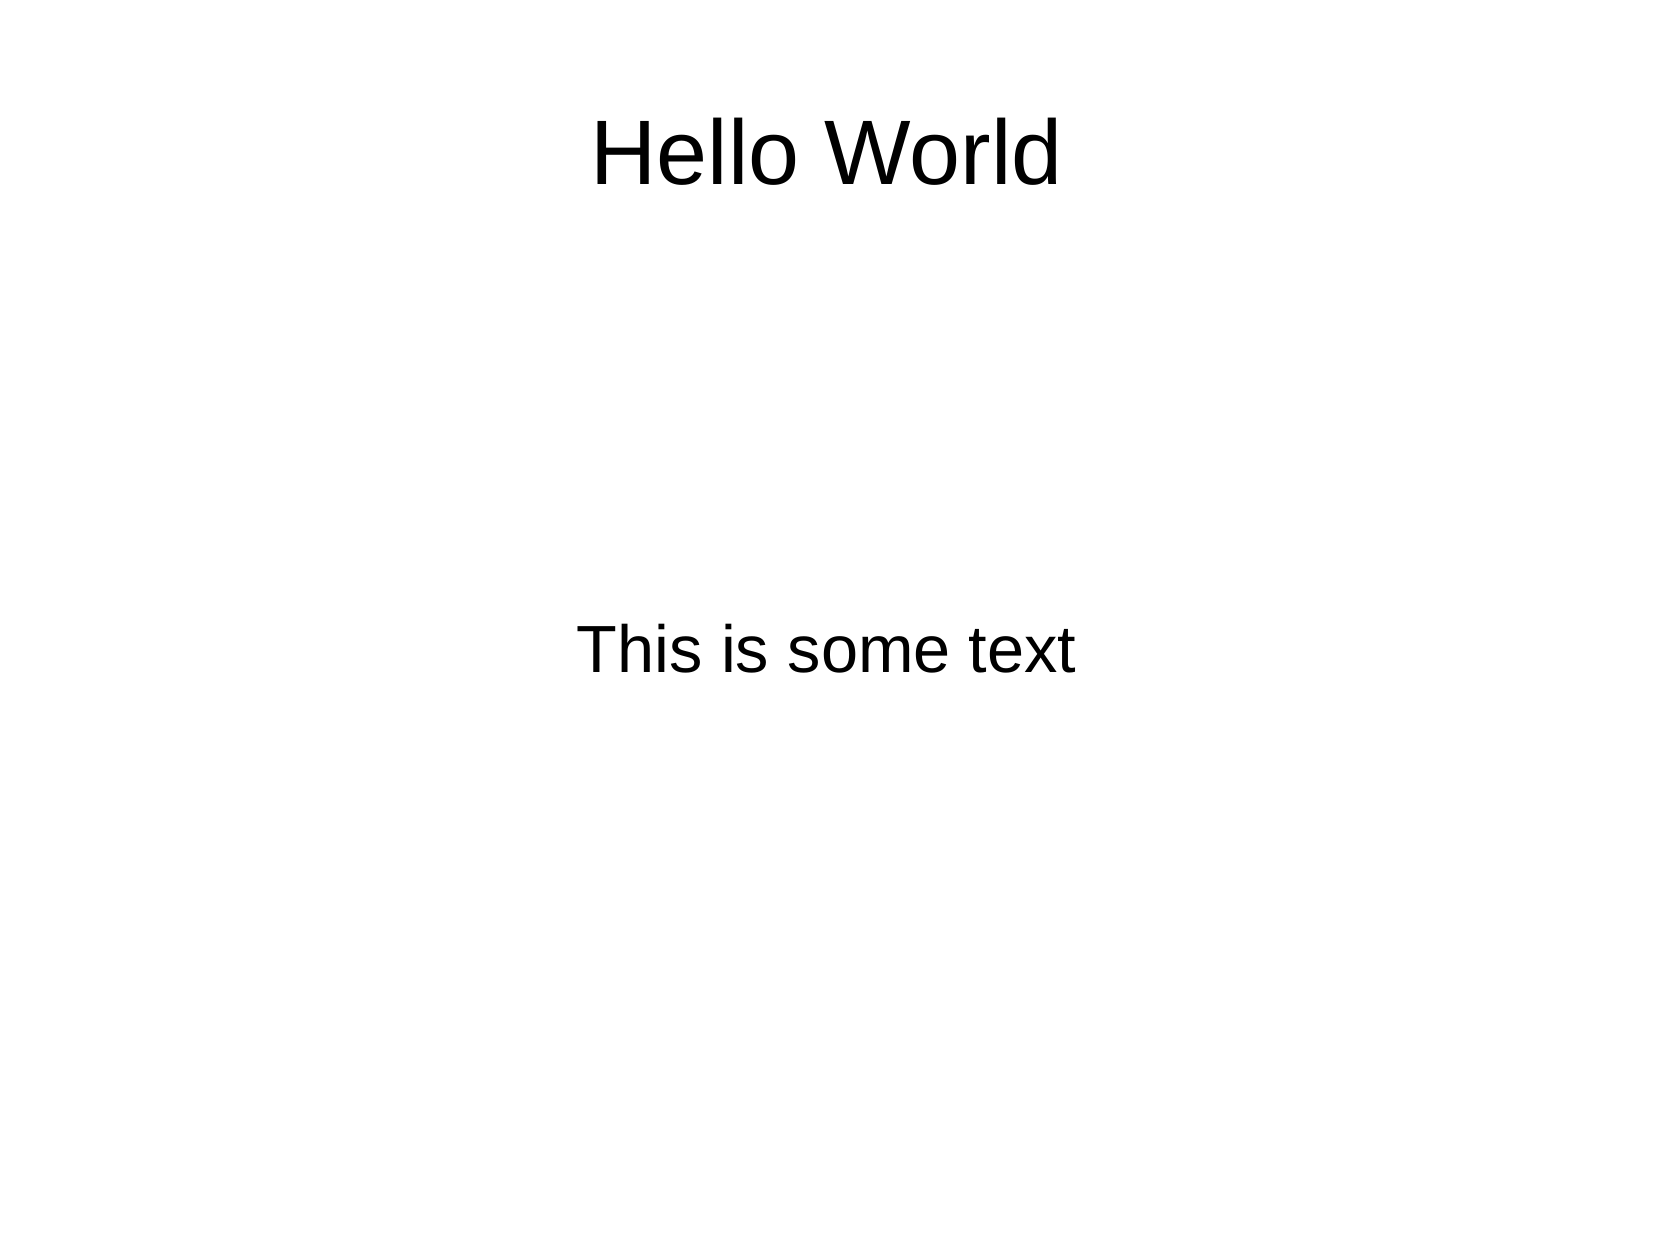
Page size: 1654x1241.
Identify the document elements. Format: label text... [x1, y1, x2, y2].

title Hello World [82, 49, 1571, 257]
subtitle This is some text [82, 290, 1571, 1010]
